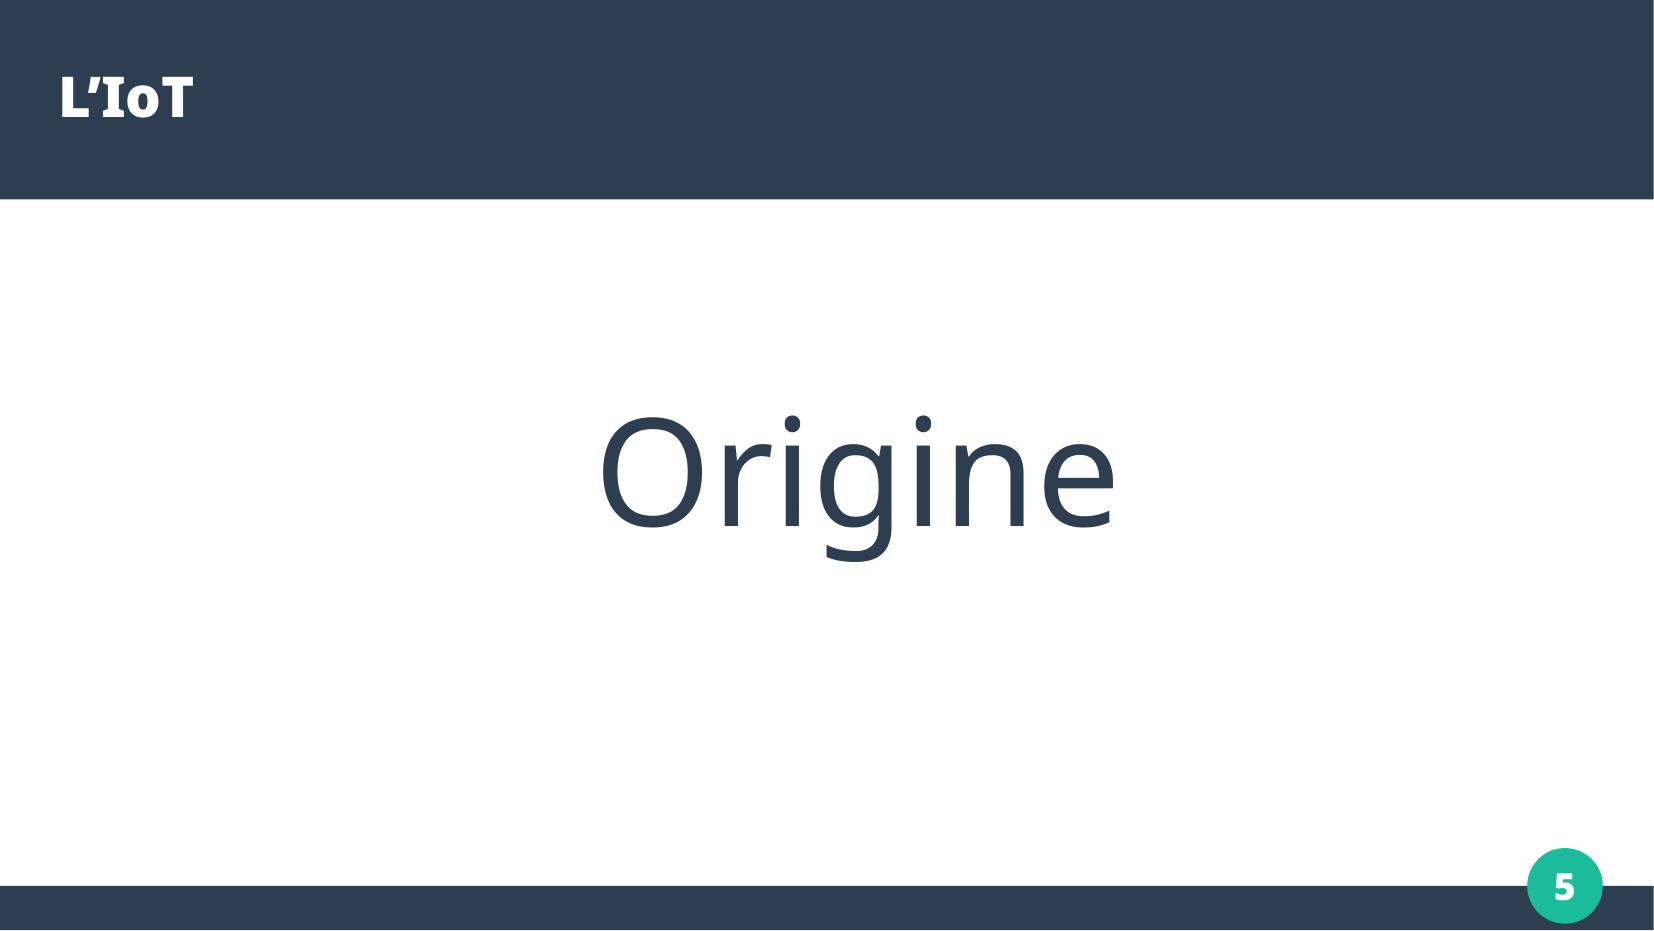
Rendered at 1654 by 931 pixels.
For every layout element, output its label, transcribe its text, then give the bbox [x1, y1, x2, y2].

title L’IoT [59, 37, 1595, 155]
text_box Origine [580, 366, 1068, 570]
